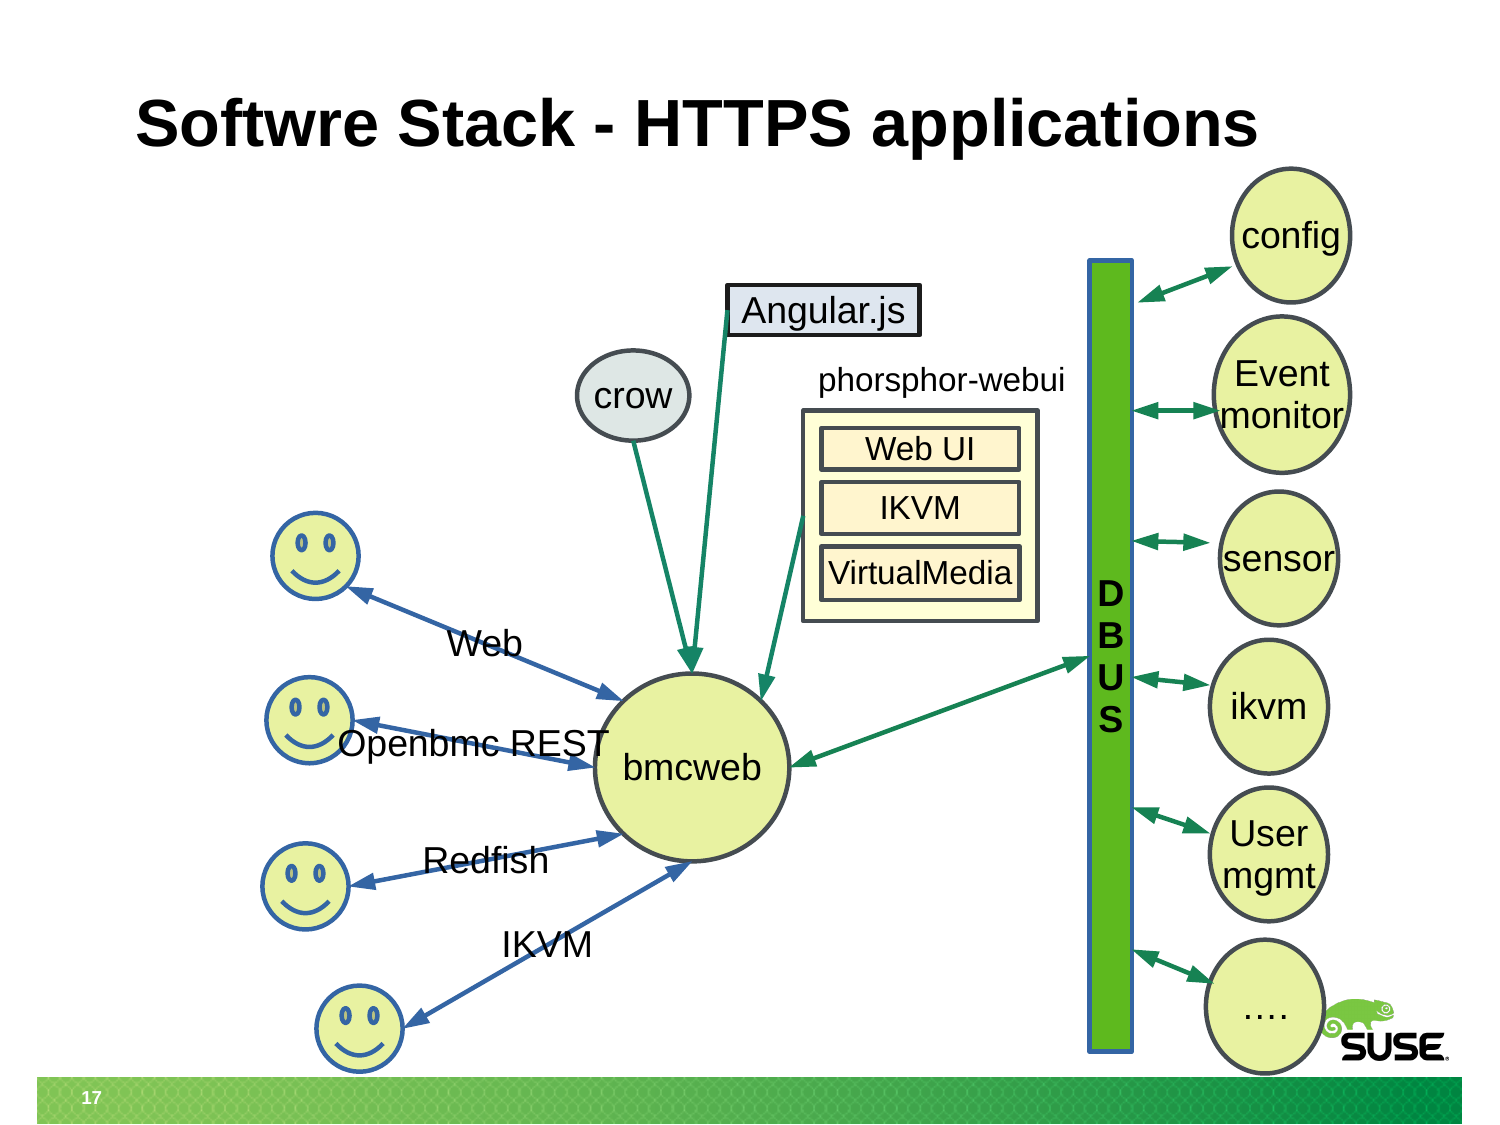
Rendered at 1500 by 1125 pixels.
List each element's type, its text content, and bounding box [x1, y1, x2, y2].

text_box sensor [1219, 491, 1339, 626]
text_box User mgmt [1209, 787, 1329, 922]
text_box …. [1205, 939, 1325, 1074]
text_box crow [577, 350, 690, 441]
text_box [342, 733, 351, 748]
text_box IKVM [821, 481, 1020, 534]
title Softwre Stack - HTTPS applications [135, 41, 1372, 204]
picture [1319, 999, 1449, 1061]
text_box [803, 411, 1038, 622]
text_box Web UI [821, 428, 1020, 470]
text_box [266, 677, 353, 764]
picture [37, 1077, 1462, 1124]
text_box ikvm [1209, 639, 1329, 774]
text_box phorsphor-webui [803, 353, 1089, 411]
text_box bmcweb [594, 673, 790, 862]
text_box Angular.js [727, 285, 920, 336]
text_box VirtualMedia [821, 546, 1020, 601]
text_box Event monitor [1213, 316, 1351, 473]
text_box [316, 985, 403, 1072]
text_box D B U S [1089, 260, 1132, 1052]
text_box config [1232, 168, 1351, 303]
text_box [262, 843, 349, 930]
text_box [272, 512, 359, 599]
